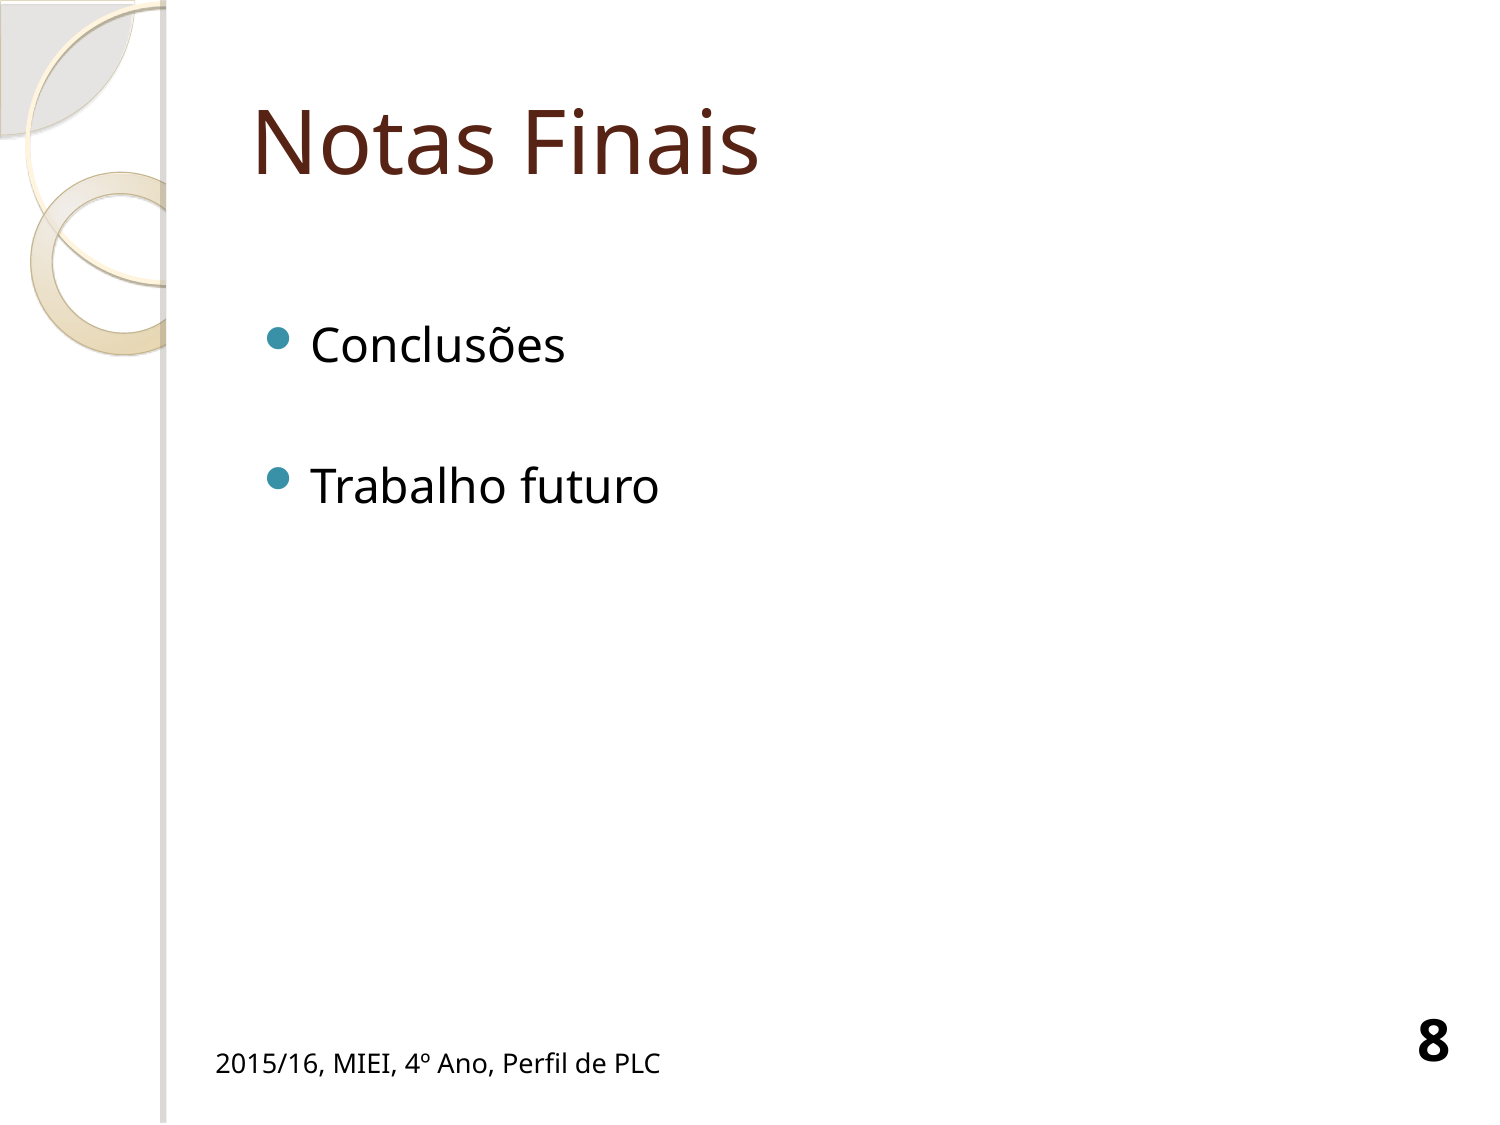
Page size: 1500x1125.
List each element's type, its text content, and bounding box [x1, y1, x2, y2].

text_box 8 [1345, 996, 1466, 1082]
text_box 2015/16, MIEI, 4º Ano, Perfil de PLC [200, 1039, 1173, 1087]
list Conclusões Trabalho futuro [235, 237, 1405, 936]
title Notas Finais [235, 45, 1466, 233]
